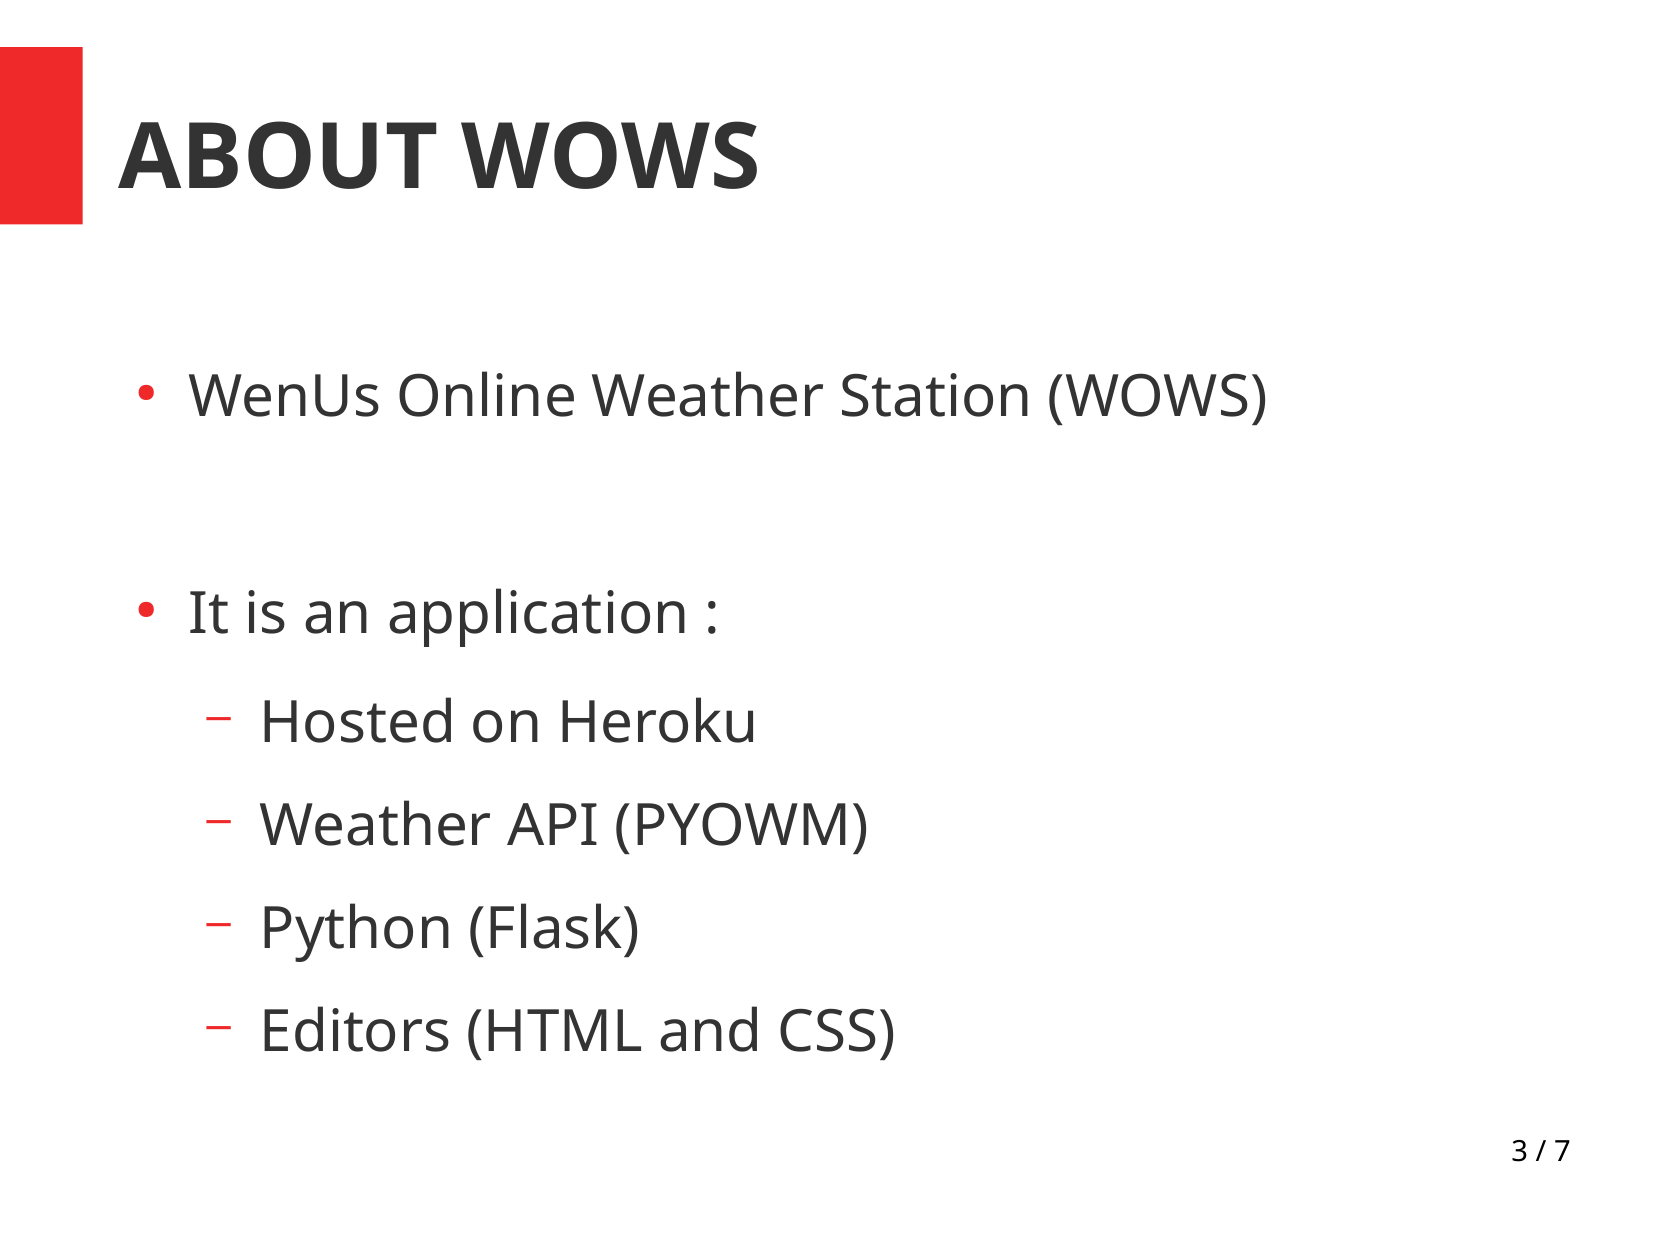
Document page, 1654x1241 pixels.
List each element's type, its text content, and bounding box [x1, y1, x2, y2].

list WenUs Online Weather Station (WOWS) It is an application : Hosted on Heroku Weather API (PYOWM) Python (Flask) Editors (HTML and CSS) [118, 354, 1536, 1074]
title ABOUT WOWS [118, 49, 1571, 257]
